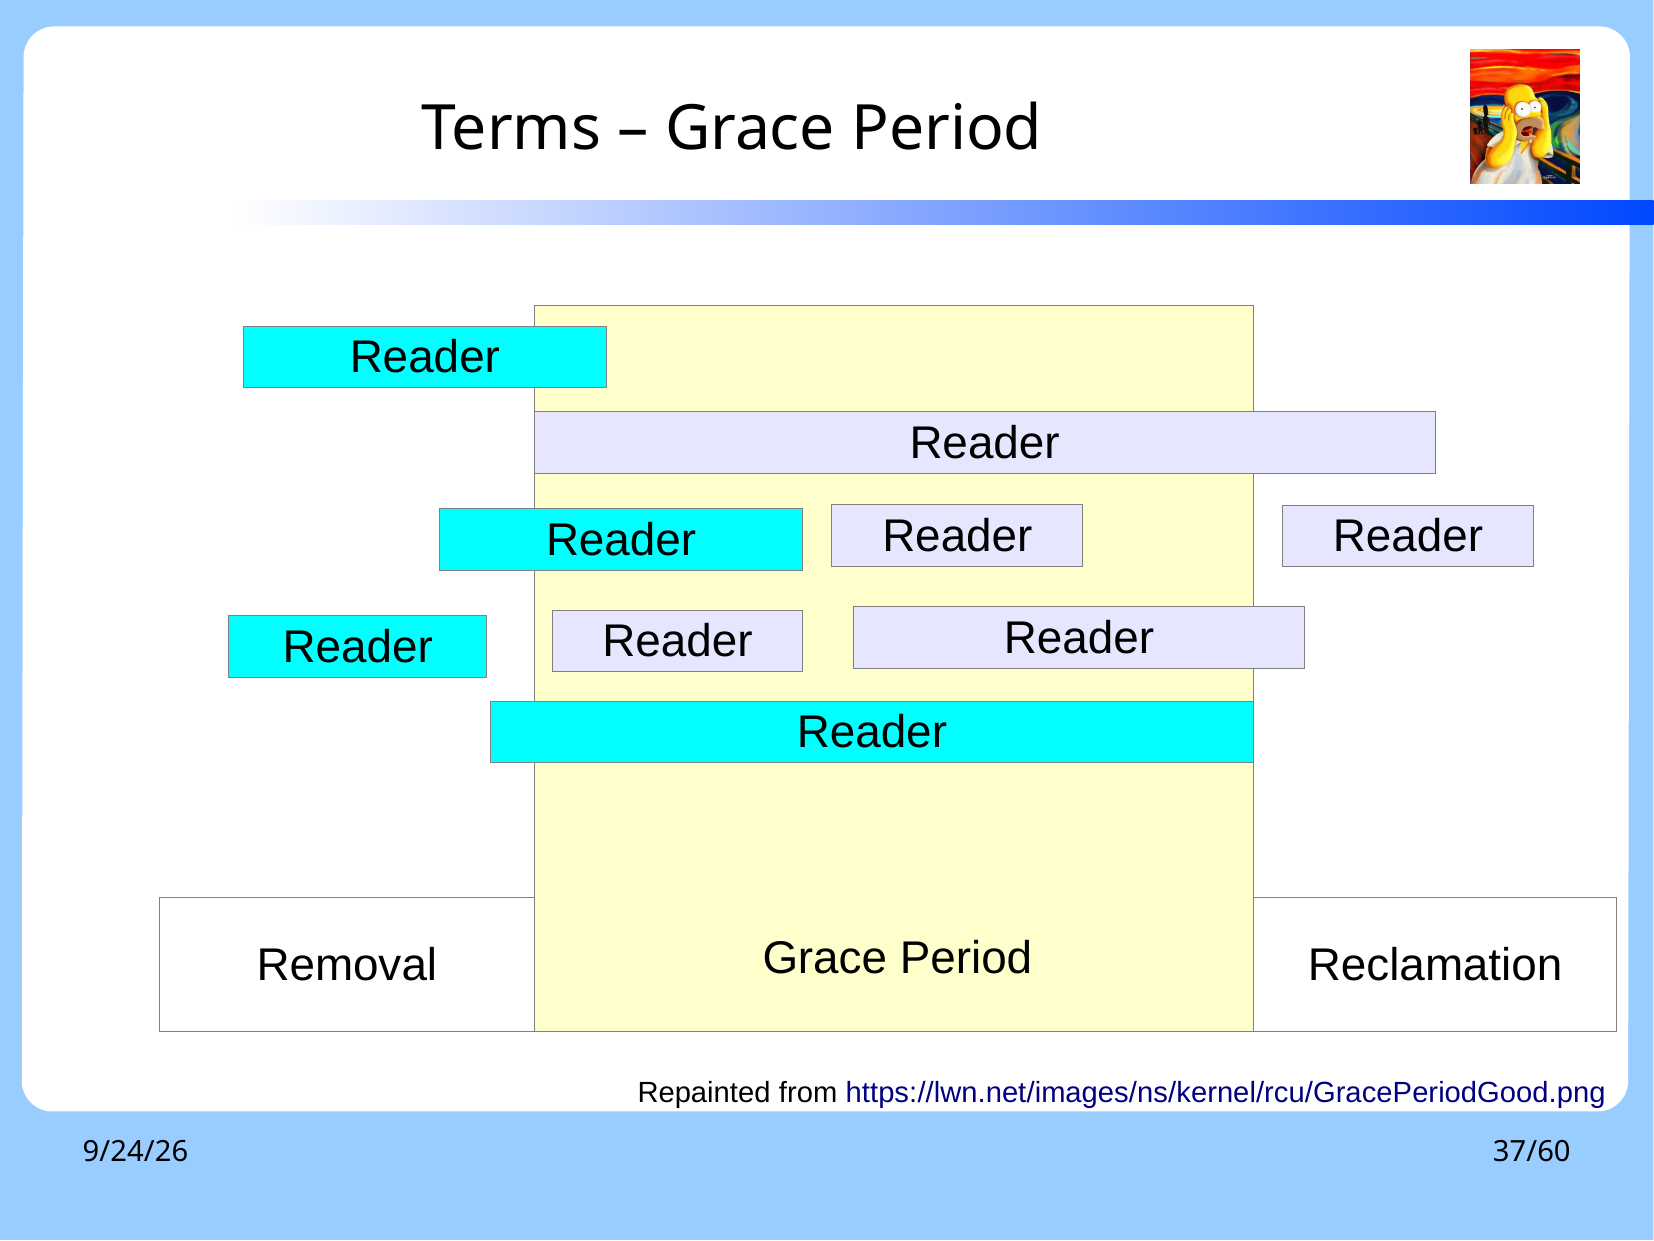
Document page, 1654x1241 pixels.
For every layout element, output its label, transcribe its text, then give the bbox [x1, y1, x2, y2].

text_box Repainted from https://lwn.net/images/ns/kernel/rcu/GracePeriodGood.png [622, 1068, 1623, 1116]
text_box Reader [490, 701, 1254, 763]
text_box Reader [831, 504, 1083, 567]
text_box Reader [439, 508, 803, 571]
text_box Reclamation [1253, 897, 1617, 1032]
title Terms – Grace Period [88, 49, 1376, 201]
text_box [534, 763, 1254, 1032]
text_box Reader [243, 326, 607, 388]
text_box [534, 305, 1254, 411]
text_box Grace Period [702, 924, 1093, 992]
text_box Reader [552, 610, 803, 672]
text_box Removal [159, 897, 534, 1032]
picture [1470, 49, 1580, 184]
text_box [534, 474, 1254, 701]
text_box Reader [1282, 505, 1534, 567]
text_box Reader [853, 606, 1305, 669]
text_box Reader [534, 411, 1436, 474]
text_box Reader [228, 615, 487, 678]
